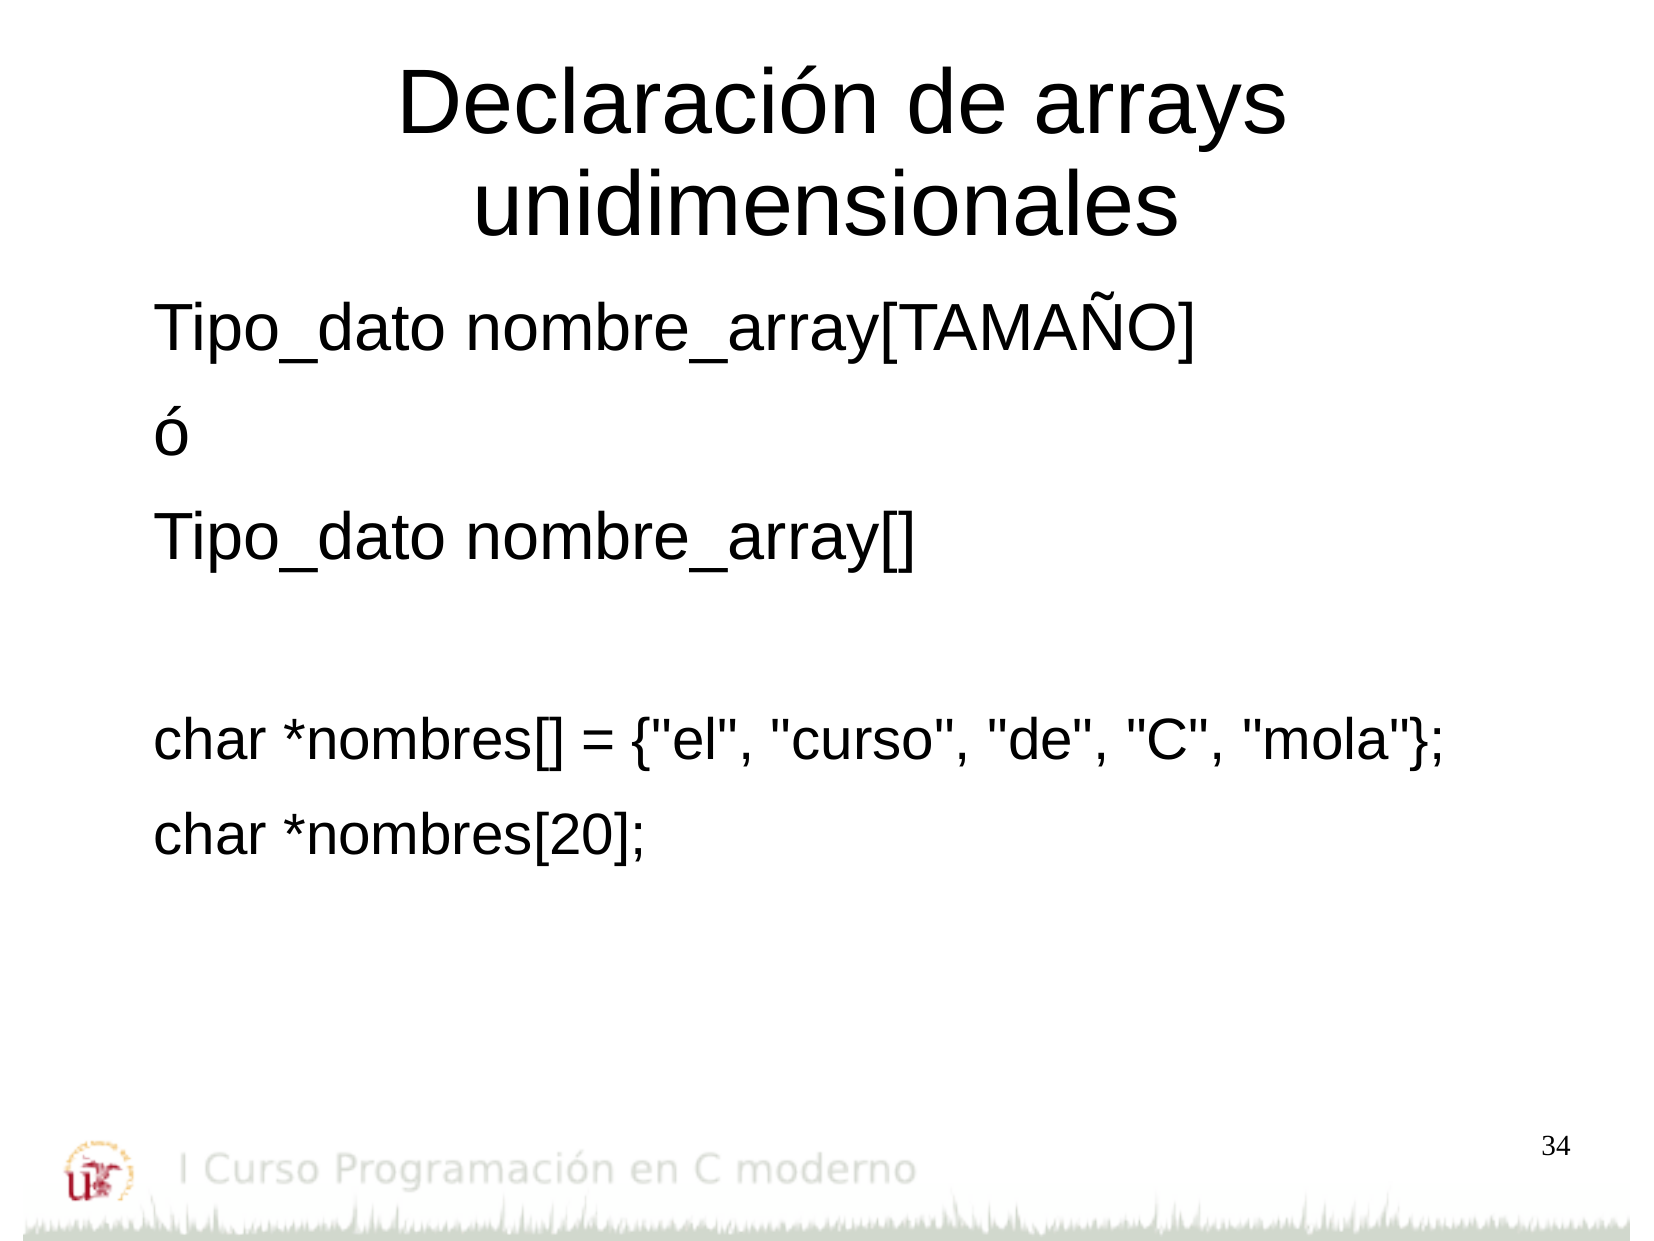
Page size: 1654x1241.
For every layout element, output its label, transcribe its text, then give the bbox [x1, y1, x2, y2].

picture [23, 1136, 1630, 1241]
title Declaración de arrays unidimensionales [82, 49, 1571, 257]
list Tipo_dato nombre_array[TAMAÑO] ó Tipo_dato nombre_array[] char *nombres[] = {"el", "curso", "de", "C", "mola"}; char *nombres[20]; [82, 290, 1538, 1010]
